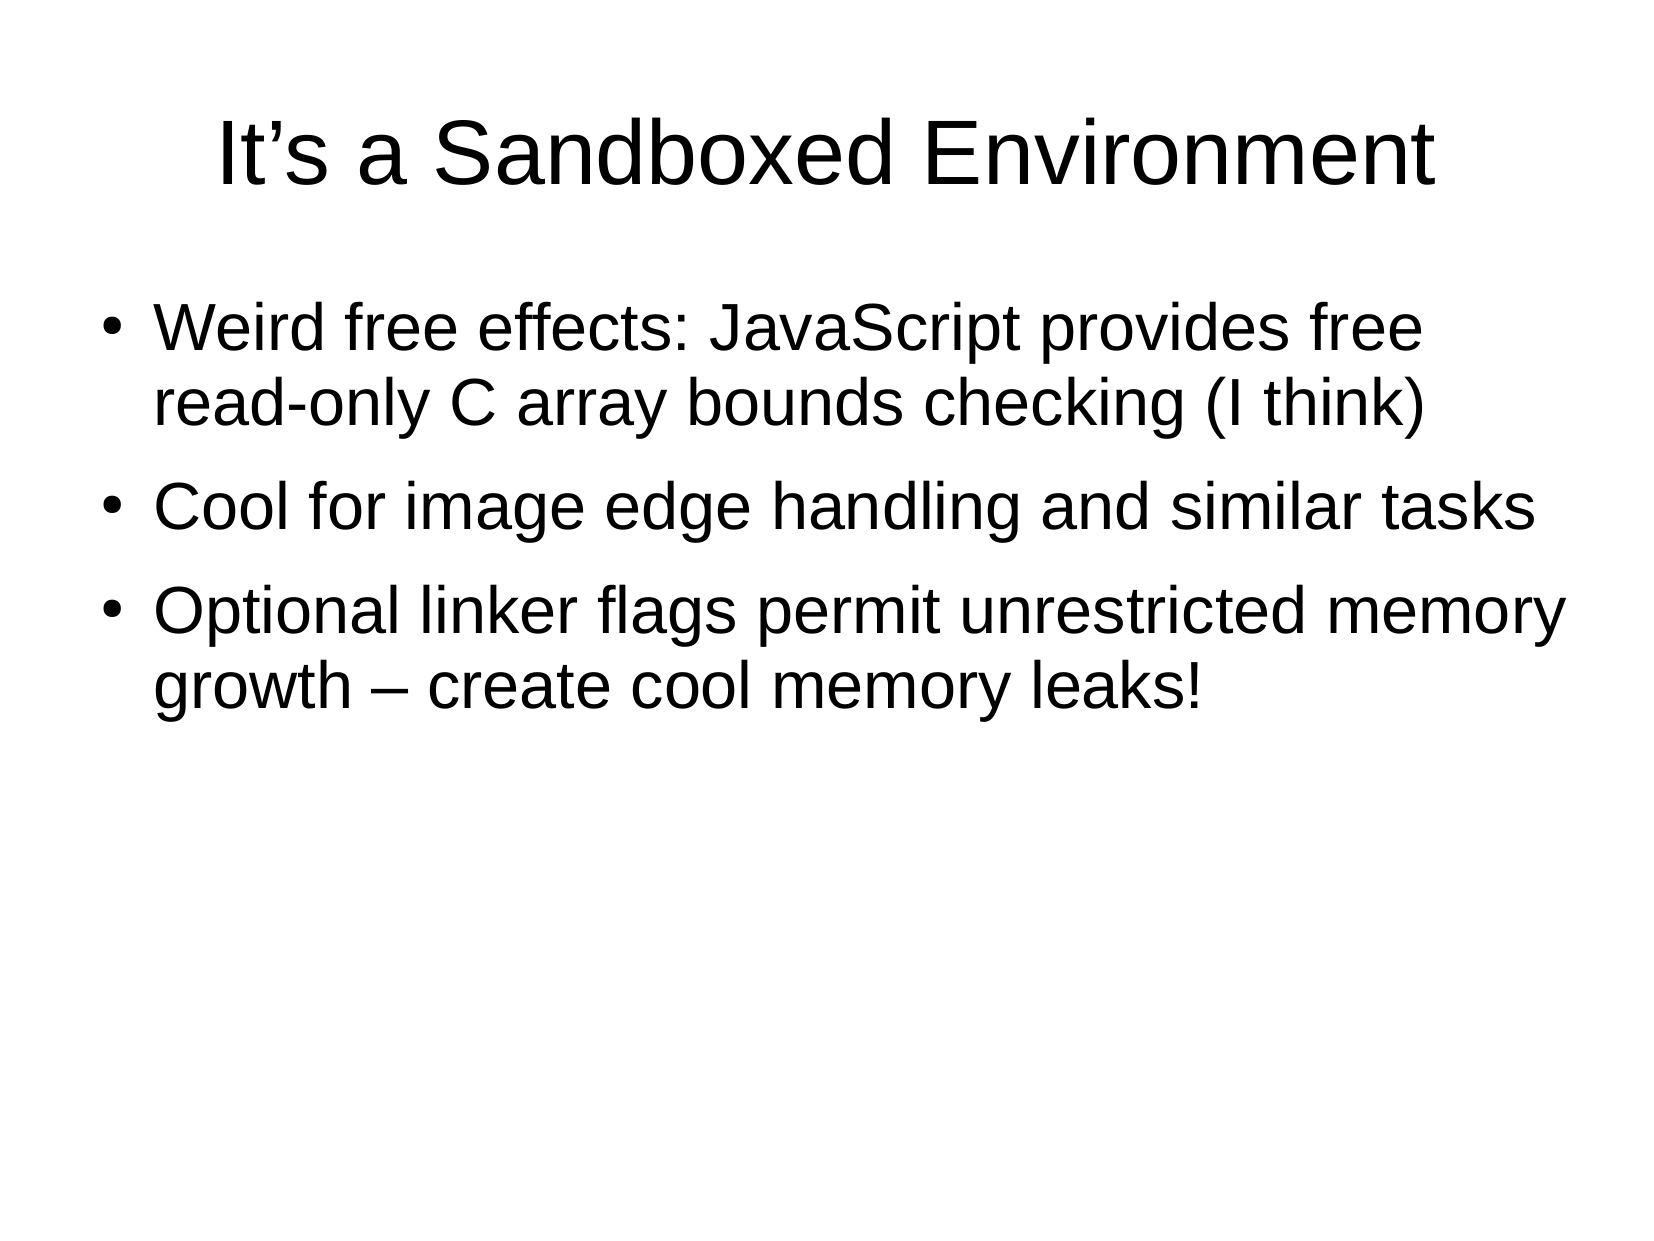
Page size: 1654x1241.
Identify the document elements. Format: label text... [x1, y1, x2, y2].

list Weird free effects: JavaScript provides free read-only C array bounds checking (I think) Cool for image edge handling and similar tasks Optional linker flags permit unrestricted memory growth – create cool memory leaks! [82, 290, 1571, 1010]
title It’s a Sandboxed Environment [82, 49, 1571, 257]
